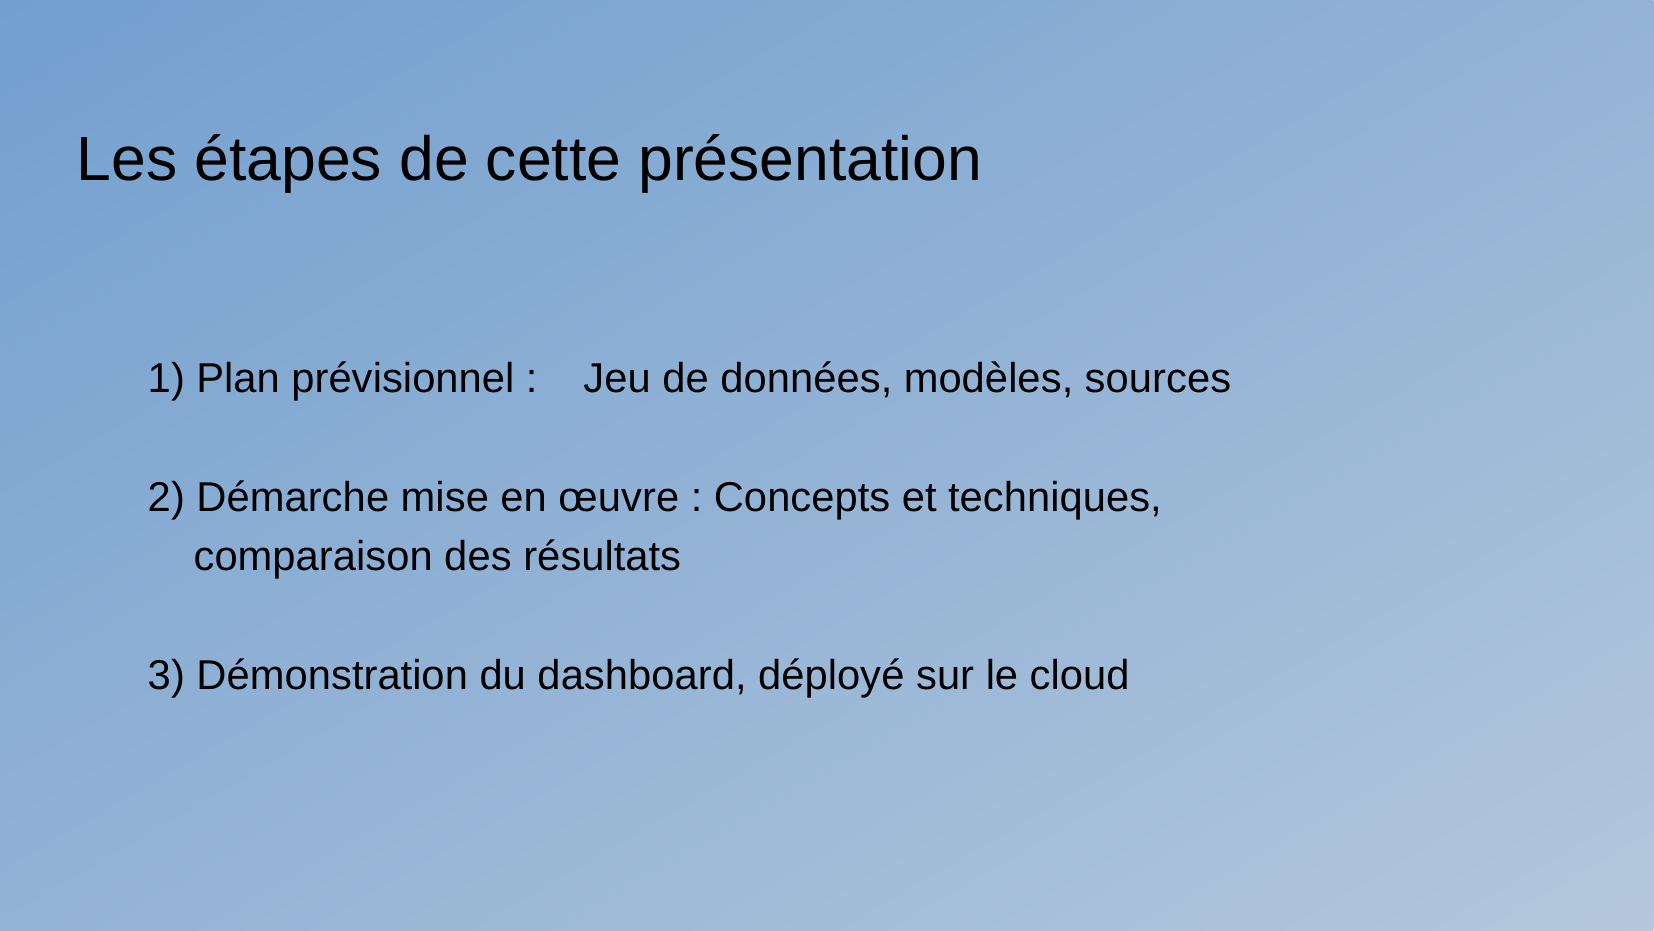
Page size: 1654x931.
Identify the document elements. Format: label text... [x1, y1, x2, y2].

list 1) Plan prévisionnel : Jeu de données, modèles, sources 2) Démarche mise en œuvre : Concepts et techniques, comparaison des résultats 3) Démonstration du dashboard, déployé sur le cloud [147, 354, 1636, 931]
title Les étapes de cette présentation [76, 80, 1565, 237]
